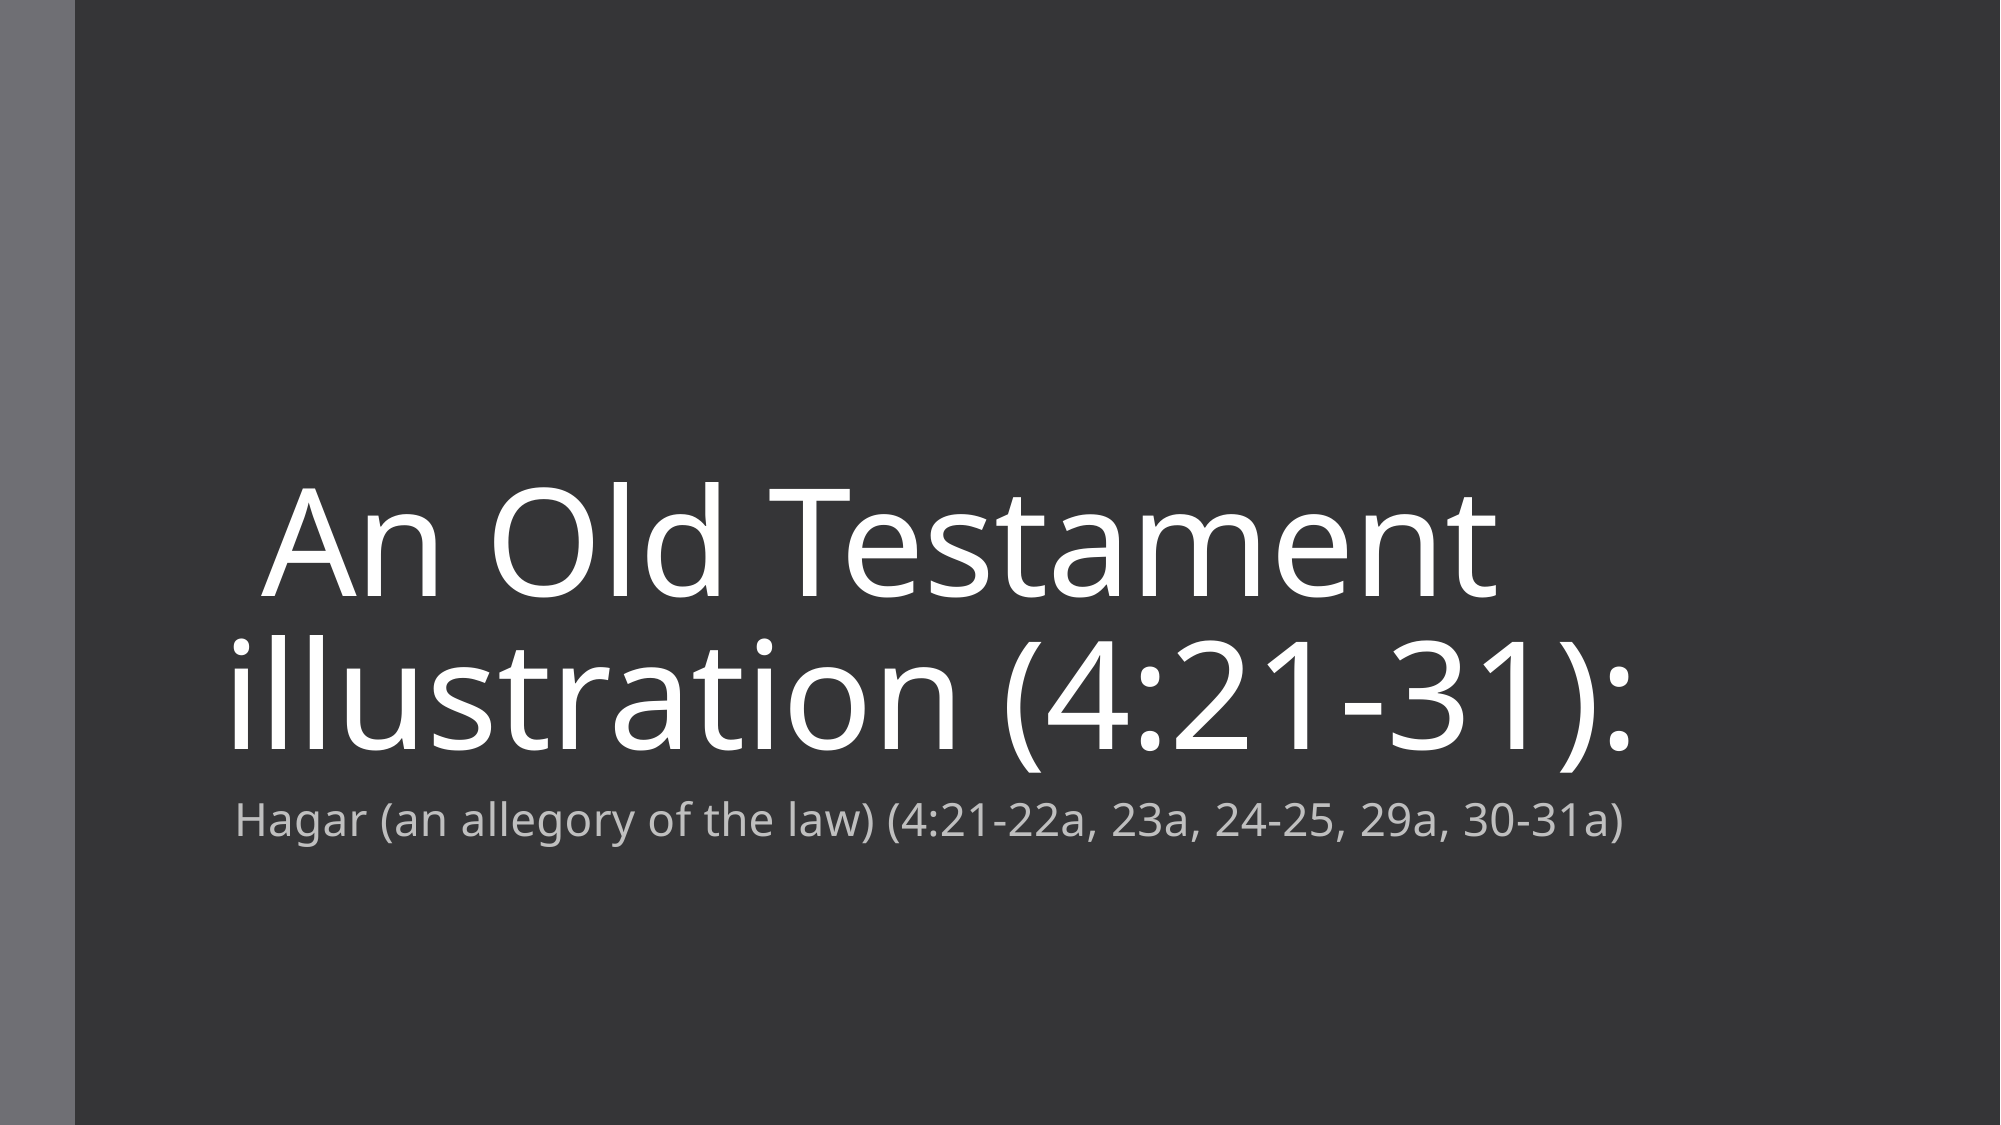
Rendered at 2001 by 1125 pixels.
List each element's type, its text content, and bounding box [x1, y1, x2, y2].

subtitle Hagar (an allegory of the law) (4:21-22a, 23a, 24-25, 29a, 30-31a) [206, 787, 1752, 1066]
title An Old Testament illustration (4:21-31): [206, 124, 1752, 787]
